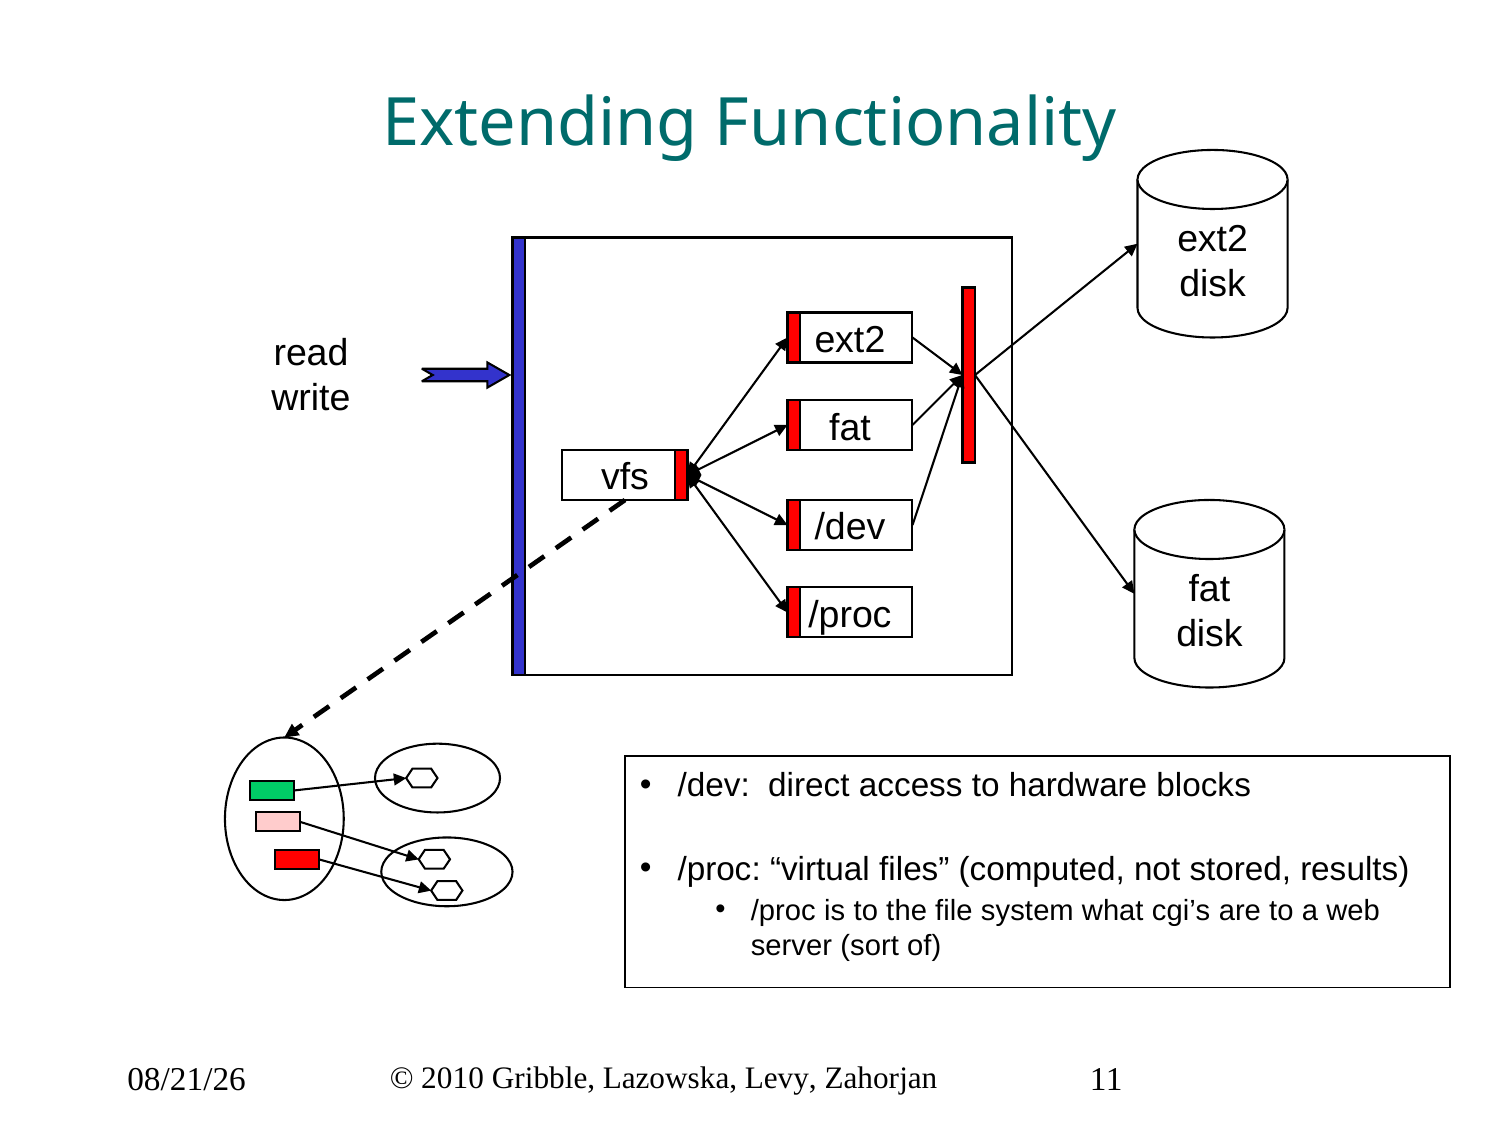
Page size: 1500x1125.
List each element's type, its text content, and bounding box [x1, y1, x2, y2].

title Extending Functionality [112, 62, 1388, 175]
text_box [787, 500, 801, 550]
text_box [787, 312, 801, 363]
text_box [787, 399, 801, 450]
text_box [381, 837, 513, 907]
text_box fat [801, 399, 913, 450]
text_box vfs [562, 449, 675, 500]
text_box /dev [801, 500, 913, 550]
text_box [675, 449, 688, 500]
text_box [512, 237, 526, 676]
text_box fat disk [1134, 499, 1285, 688]
text_box [787, 587, 801, 638]
text_box /dev: direct access to hardware blocks /proc: “virtual files” (computed, not stored, results) /proc is to the file system what cgi’s are to a web server (sort of) [624, 755, 1451, 988]
text_box ext2 disk [1137, 149, 1288, 338]
text_box [962, 287, 976, 463]
text_box ext2 [801, 312, 913, 363]
text_box [421, 362, 510, 388]
text_box /proc [801, 587, 913, 638]
text_box [249, 781, 294, 800]
text_box [256, 812, 300, 832]
text_box [375, 743, 501, 813]
text_box [274, 849, 319, 869]
text_box read write [256, 319, 366, 426]
